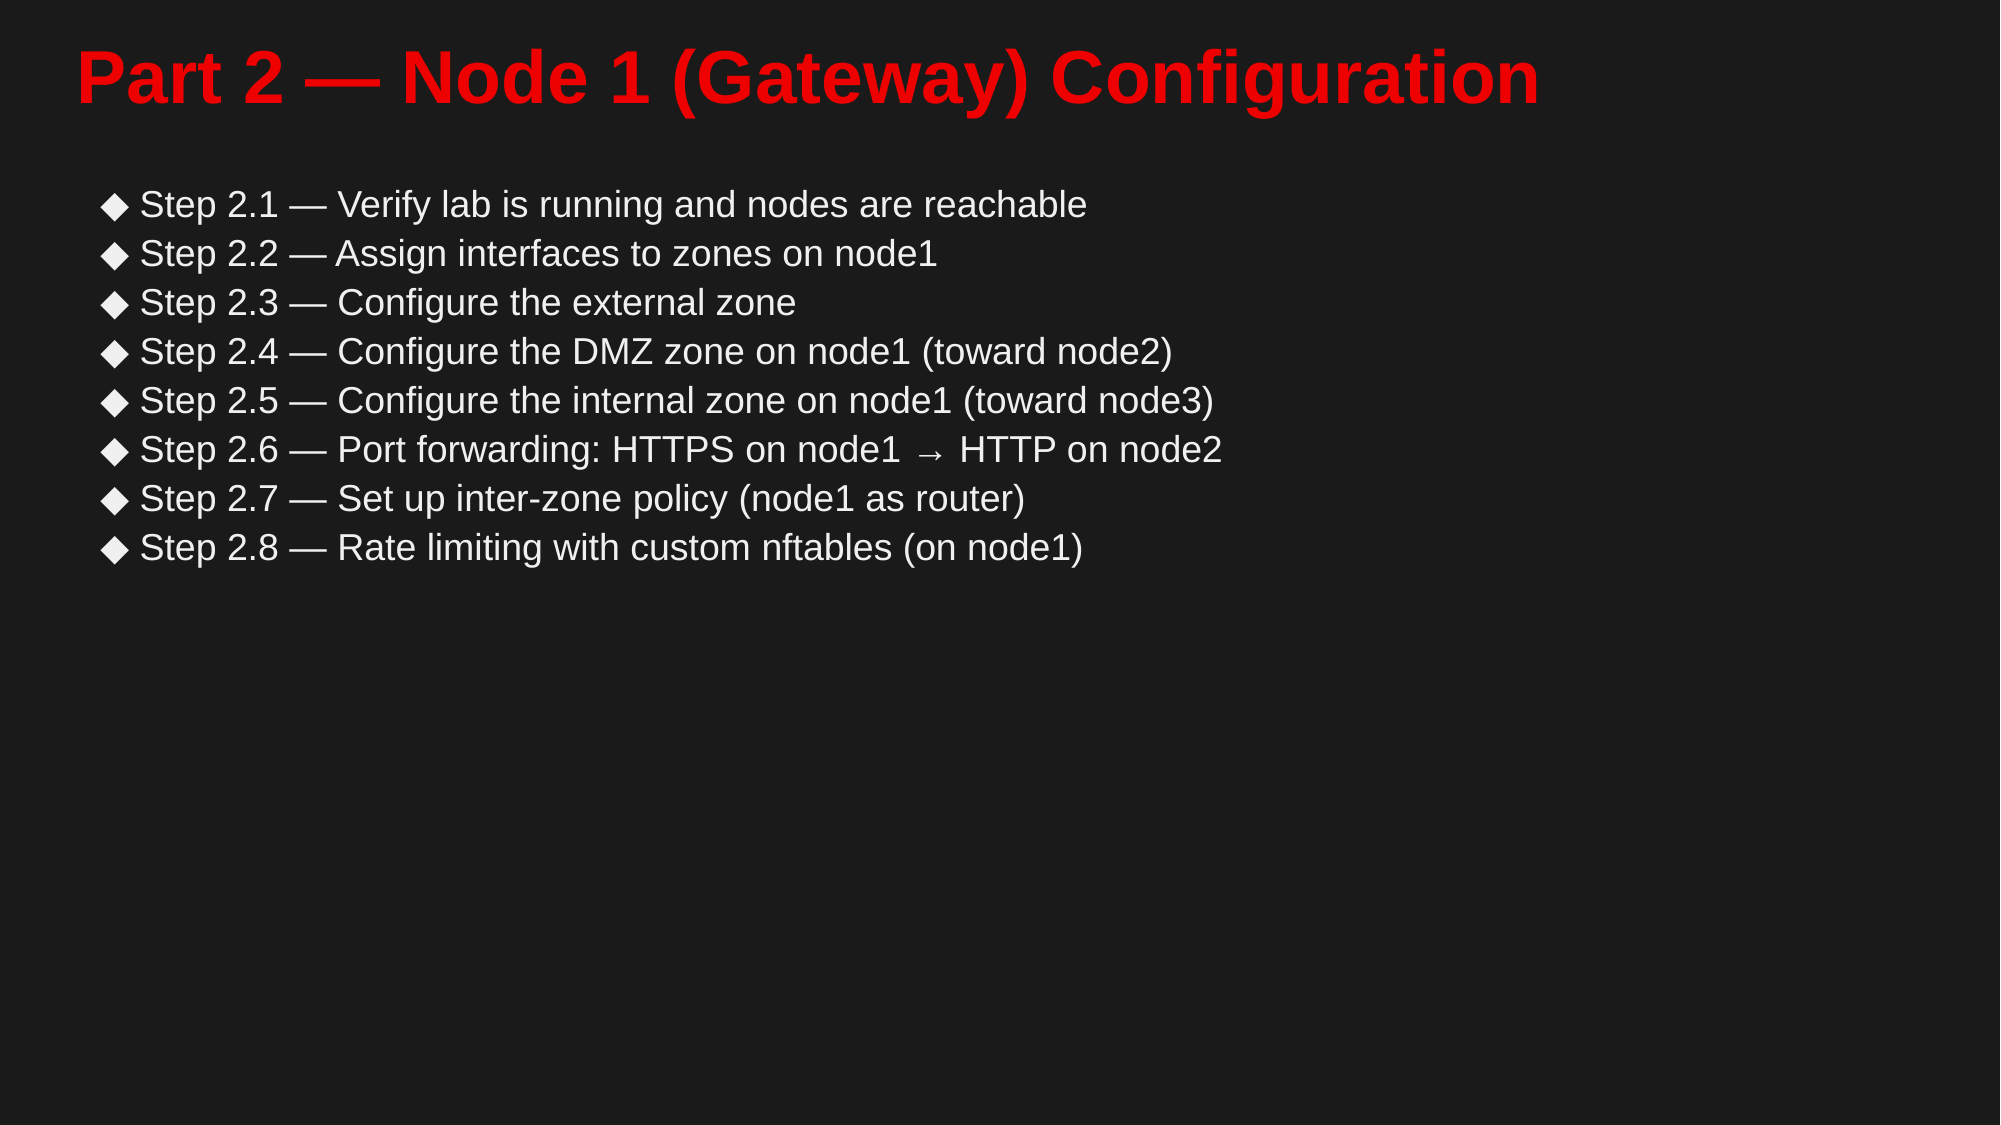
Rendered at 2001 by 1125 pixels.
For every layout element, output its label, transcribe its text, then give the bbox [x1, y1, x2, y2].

text_box ◆ Step 2.1 — Verify lab is running and nodes are reachable ◆ Step 2.2 — Assign interfaces to zones on node1 ◆ Step 2.3 — Configure the external zone ◆ Step 2.4 — Configure the DMZ zone on node1 (toward node2) ◆ Step 2.5 — Configure the internal zone on node1 (toward node3) ◆ Step 2.6 — Port forwarding: HTTPS on node1 → HTTP on node2 ◆ Step 2.7 — Set up inter-zone policy (node1 as router) ◆ Step 2.8 — Rate limiting with custom nftables (on node1) [59, 171, 1942, 1087]
text_box Part 2 — Node 1 (Gateway) Configuration [59, 23, 1942, 154]
